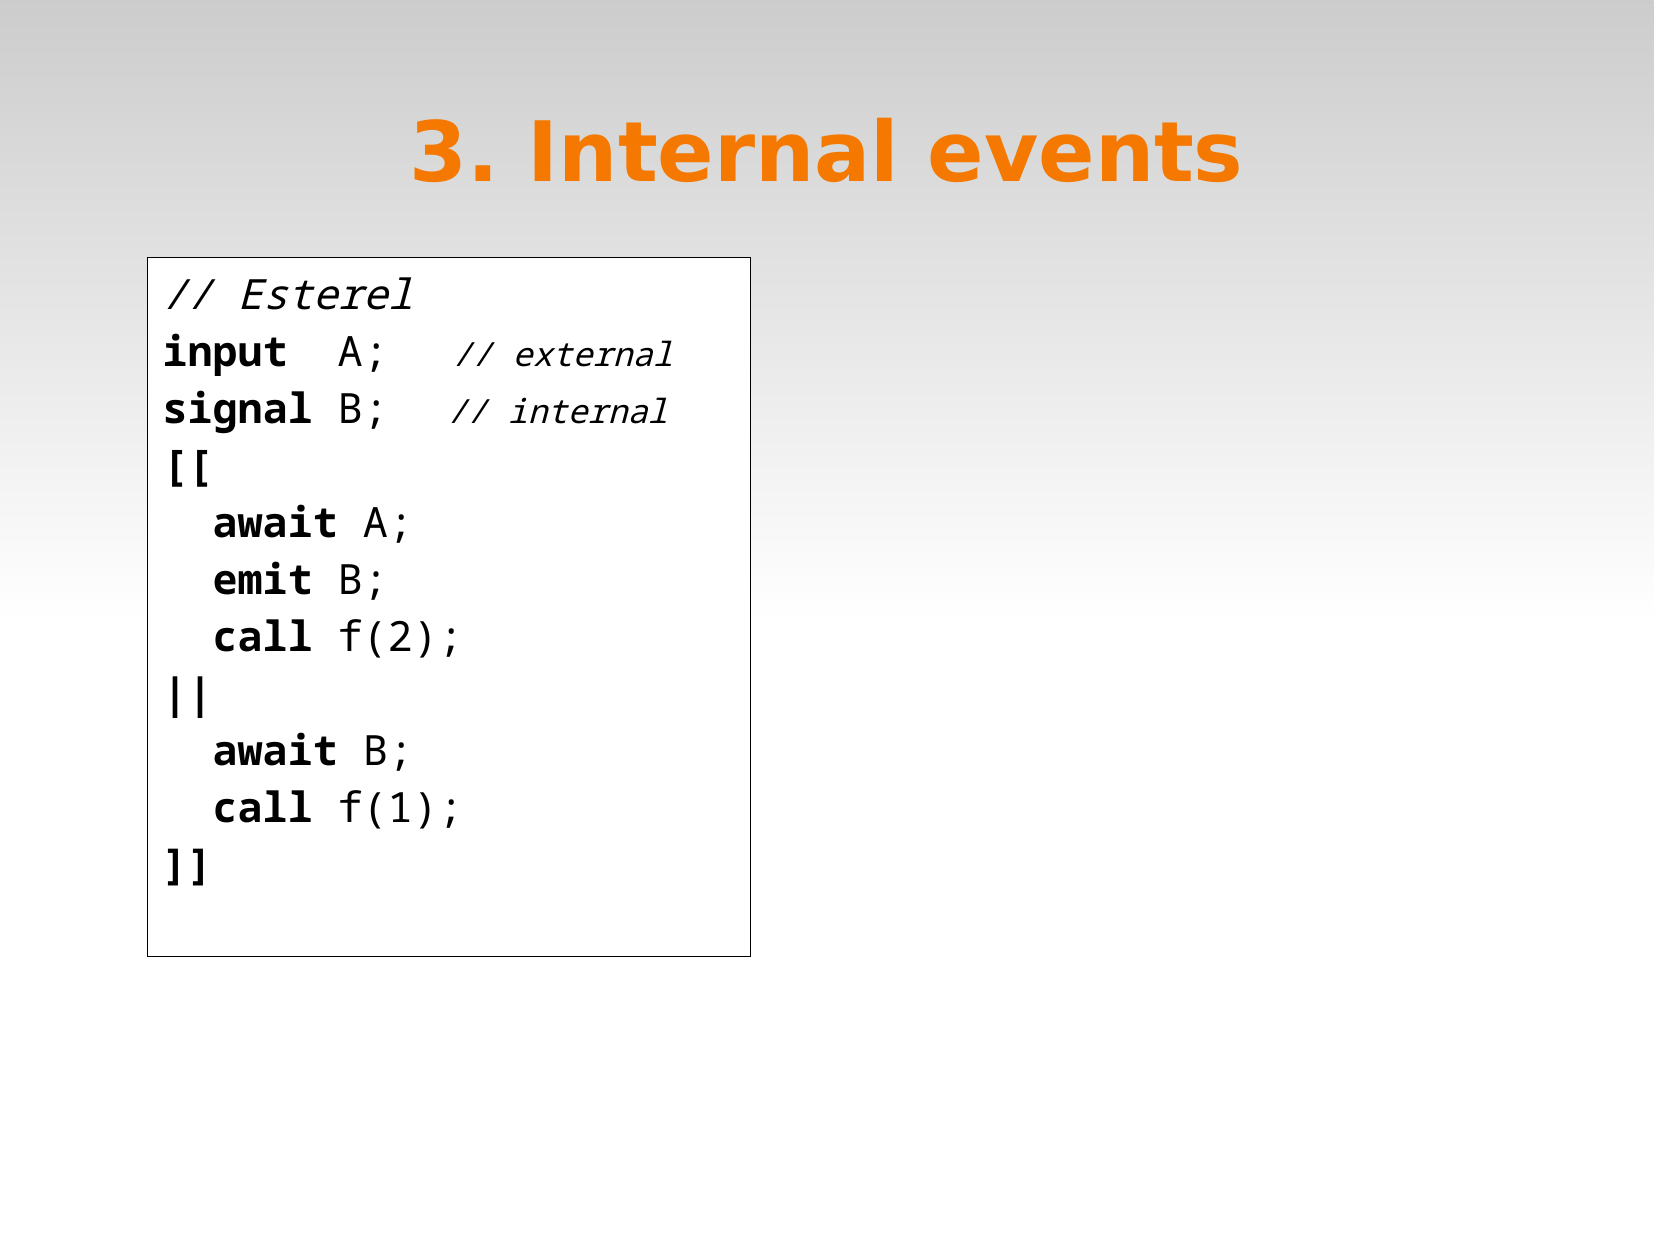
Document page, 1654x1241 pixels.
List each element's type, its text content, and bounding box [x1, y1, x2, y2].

title 3. Internal events [82, 49, 1571, 257]
text_box // Esterel input A; // external signal B; // internal [[ await A; emit B; call f(2); || await B; call f(1); ]] [147, 257, 751, 868]
